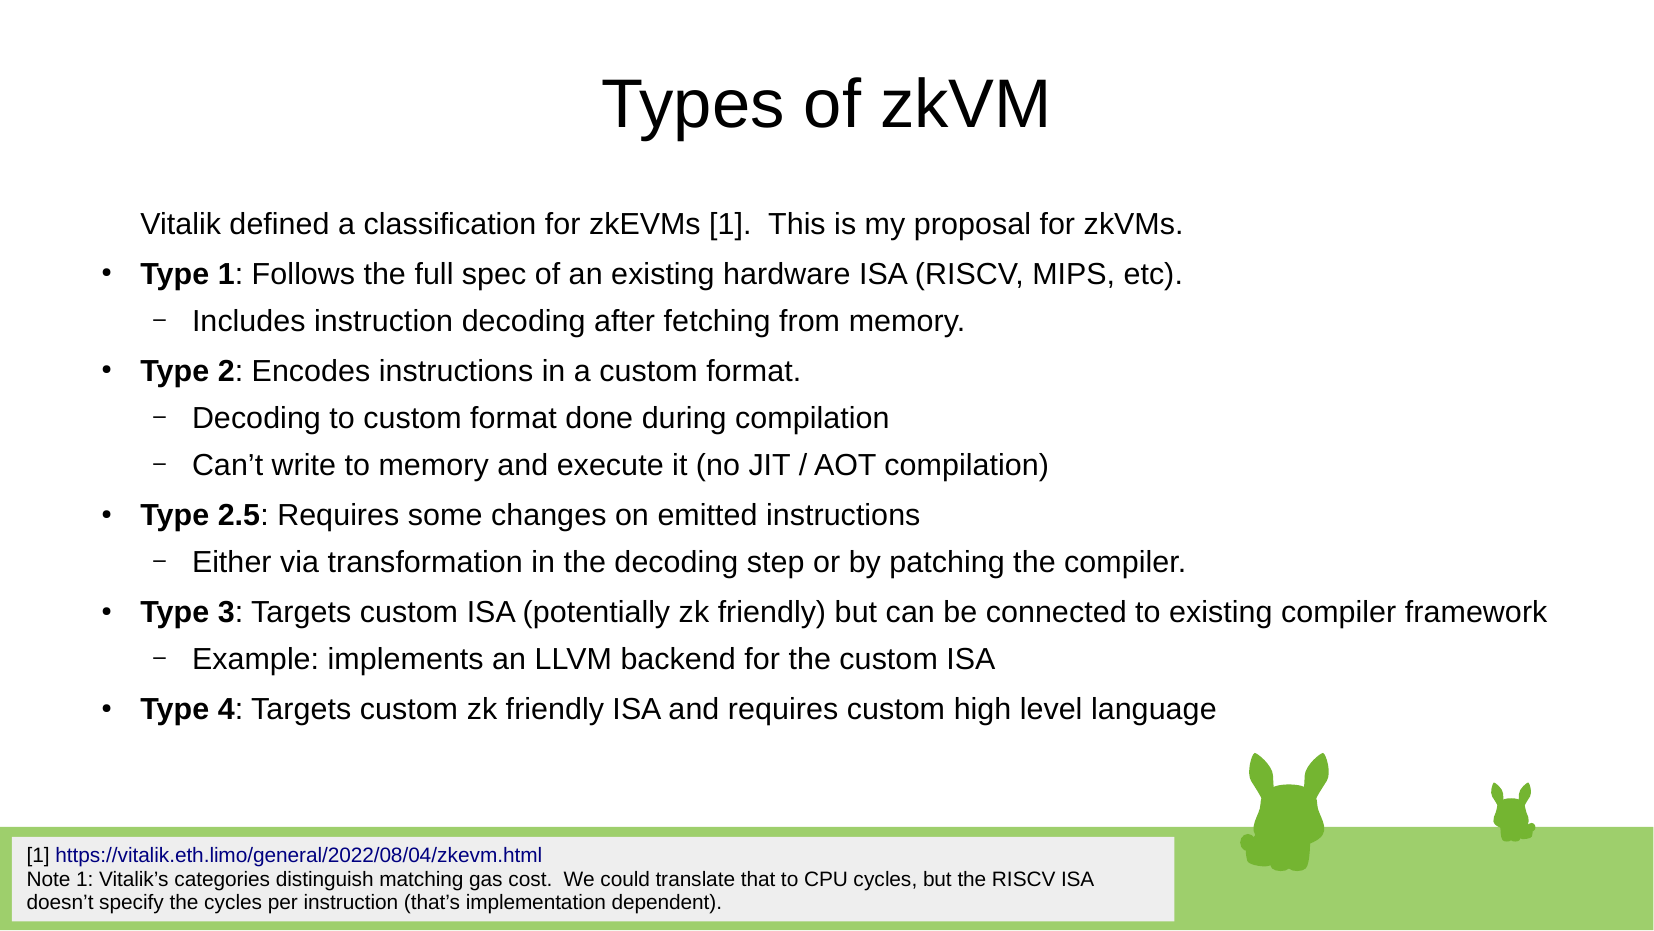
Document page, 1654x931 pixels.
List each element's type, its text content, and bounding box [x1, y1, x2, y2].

text_box [1] https://vitalik.eth.limo/general/2022/08/04/zkevm.html Note 1: Vitalik’s categories distinguish matching gas cost. We could translate that to CPU cycles, but the RISCV ISA doesn’t specify the cycles per instruction (that’s implementation dependent). [11, 836, 1175, 922]
list Vitalik defined a classification for zkEVMs [1]. This is my proposal for zkVMs. Type 1: Follows the full spec of an existing hardware ISA (RISCV, MIPS, etc). Includes instruction decoding after fetching from memory. Type 2: Encodes instructions in a custom format. Decoding to custom format done during compilation Can’t write to memory and execute it (no JIT / AOT compilation) Type 2.5: Requires some changes on emitted instructions Either via transformation in the decoding step or by patching the compiler. Type 3: Targets custom ISA (potentially zk friendly) but can be connected to existing compiler framework Example: implements an LLVM backend for the custom ISA Type 4: Targets custom zk friendly ISA and requires custom high level language [88, 206, 1565, 739]
title Types of zkVM [88, 29, 1565, 178]
